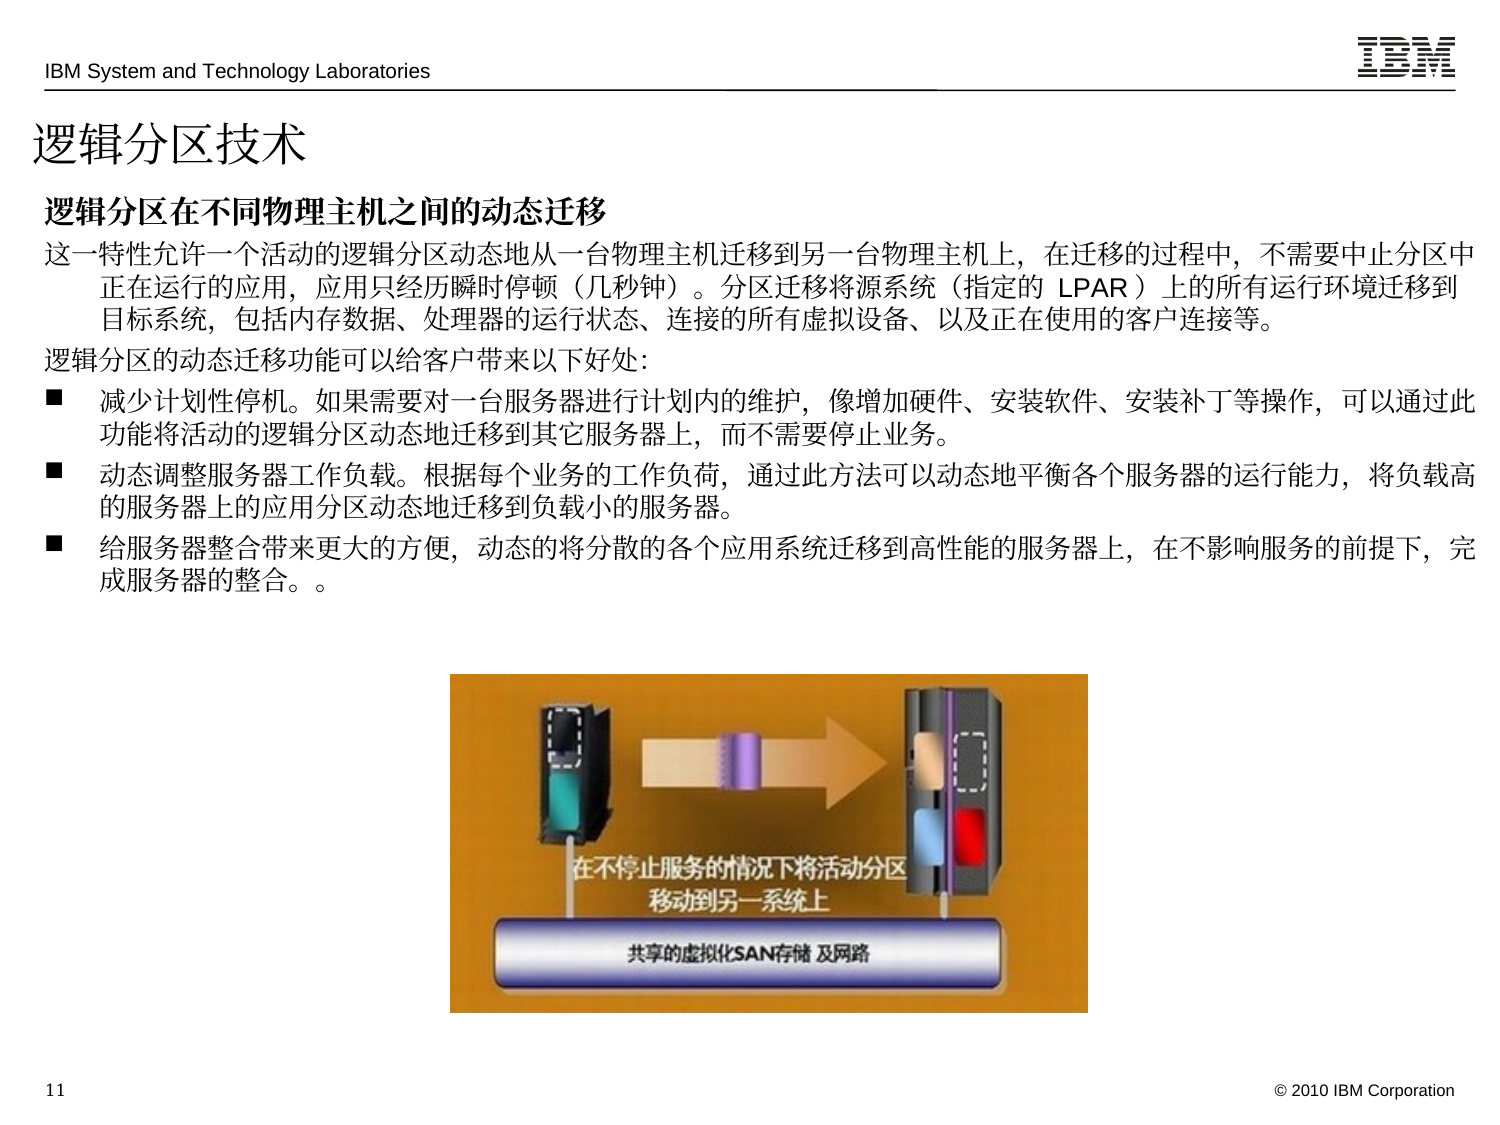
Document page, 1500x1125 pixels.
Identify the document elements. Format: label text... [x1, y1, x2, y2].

picture [450, 674, 1088, 1013]
text_box 逻辑分区技术 [17, 113, 1368, 224]
text_box <number> [29, 1072, 85, 1108]
text_box 逻辑分区在不同物理主机之间的动态迁移 这一特性允许一个活动的逻辑分区动态地从一台物理主机迁移到另一台物理主机上，在迁移的过程中，不需要中止分区中正在运行的应用，应用只经历瞬时停顿（几秒钟）。分区迁移将源系统（指定的 LPAR）上的所有运行环境迁移到目标系统，包括内存数据、处理器的运行状态、连接的所有虚拟设备、以及正在使用的客户连接等。 逻辑分区的动态迁移功能可以给客户带来以下好处： 减少计划性停机。如果需要对一台服务器进行计划内的维护，像增加硬件、安装软件、安装补丁等操作，可以通过此功能将活动的逻辑分区动态地迁移到其它服务器上，而不需要停止业务。 动态调整服务器工作负载。根据每个业务的工作负荷，通过此方法可以动态地平衡各个服务器的运行能力，将负载高的服务器上的应用分区动态地迁移到负载小的服务器。 给服务器整合带来更大的方便，动态的将分散的各个应用系统迁移到高性能的服务器上，在不影响服务的前提下，完成服务器的整合。。 [29, 184, 1500, 1015]
picture [1358, 37, 1455, 77]
